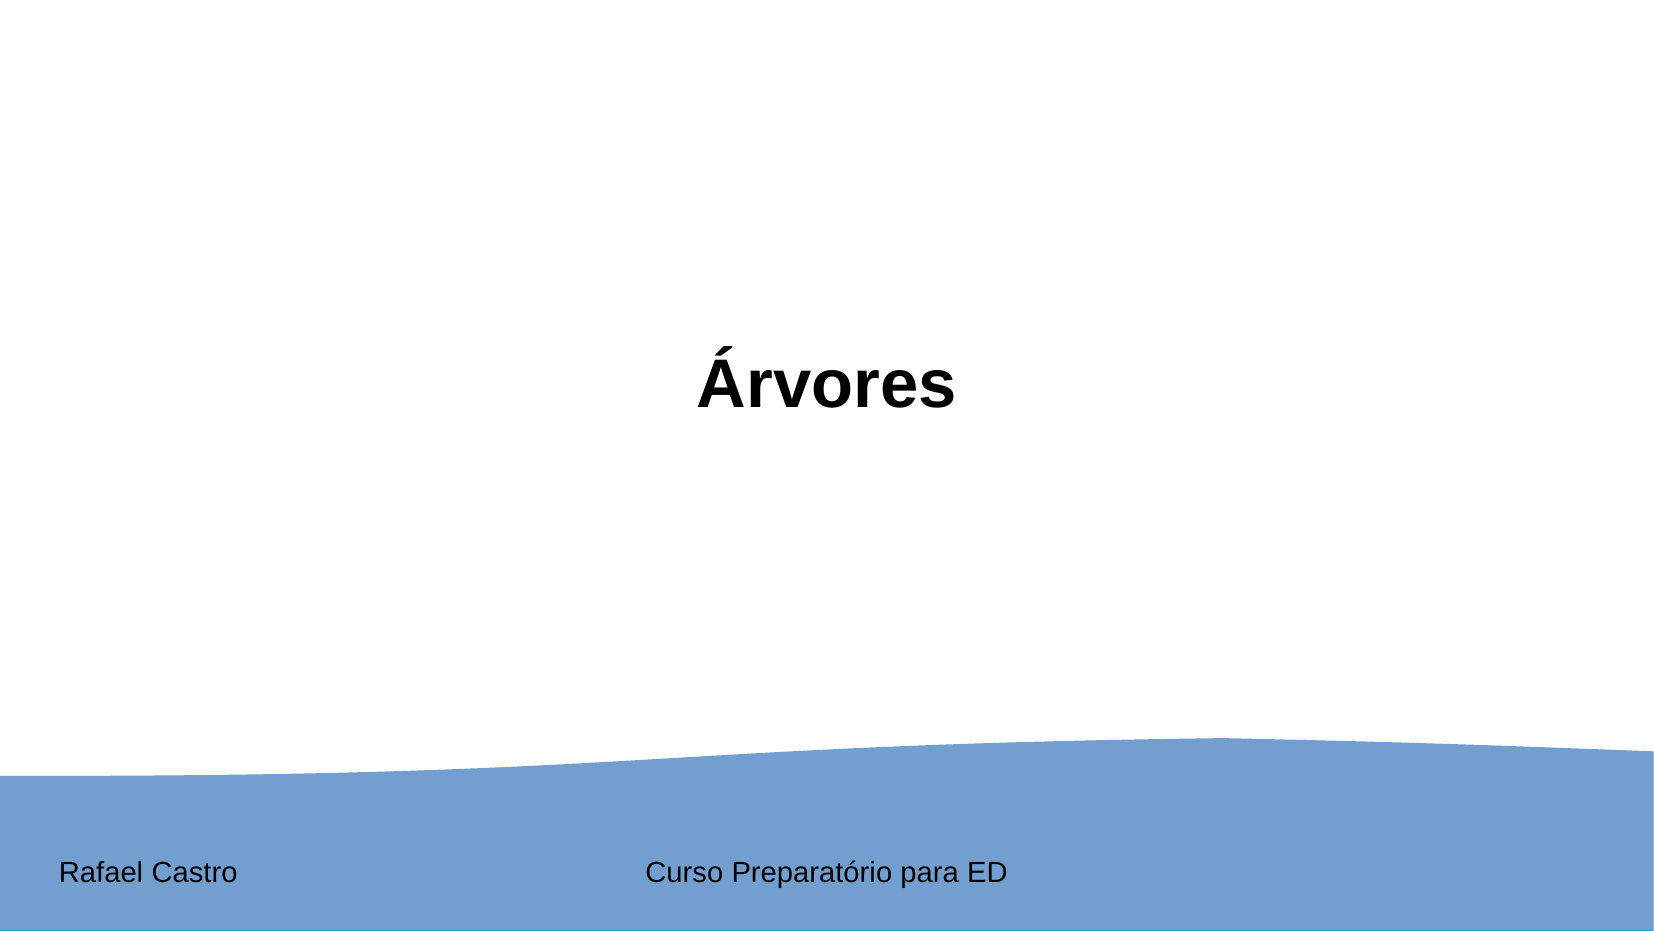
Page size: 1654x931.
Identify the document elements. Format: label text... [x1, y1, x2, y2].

title Árvores [88, 295, 1565, 473]
